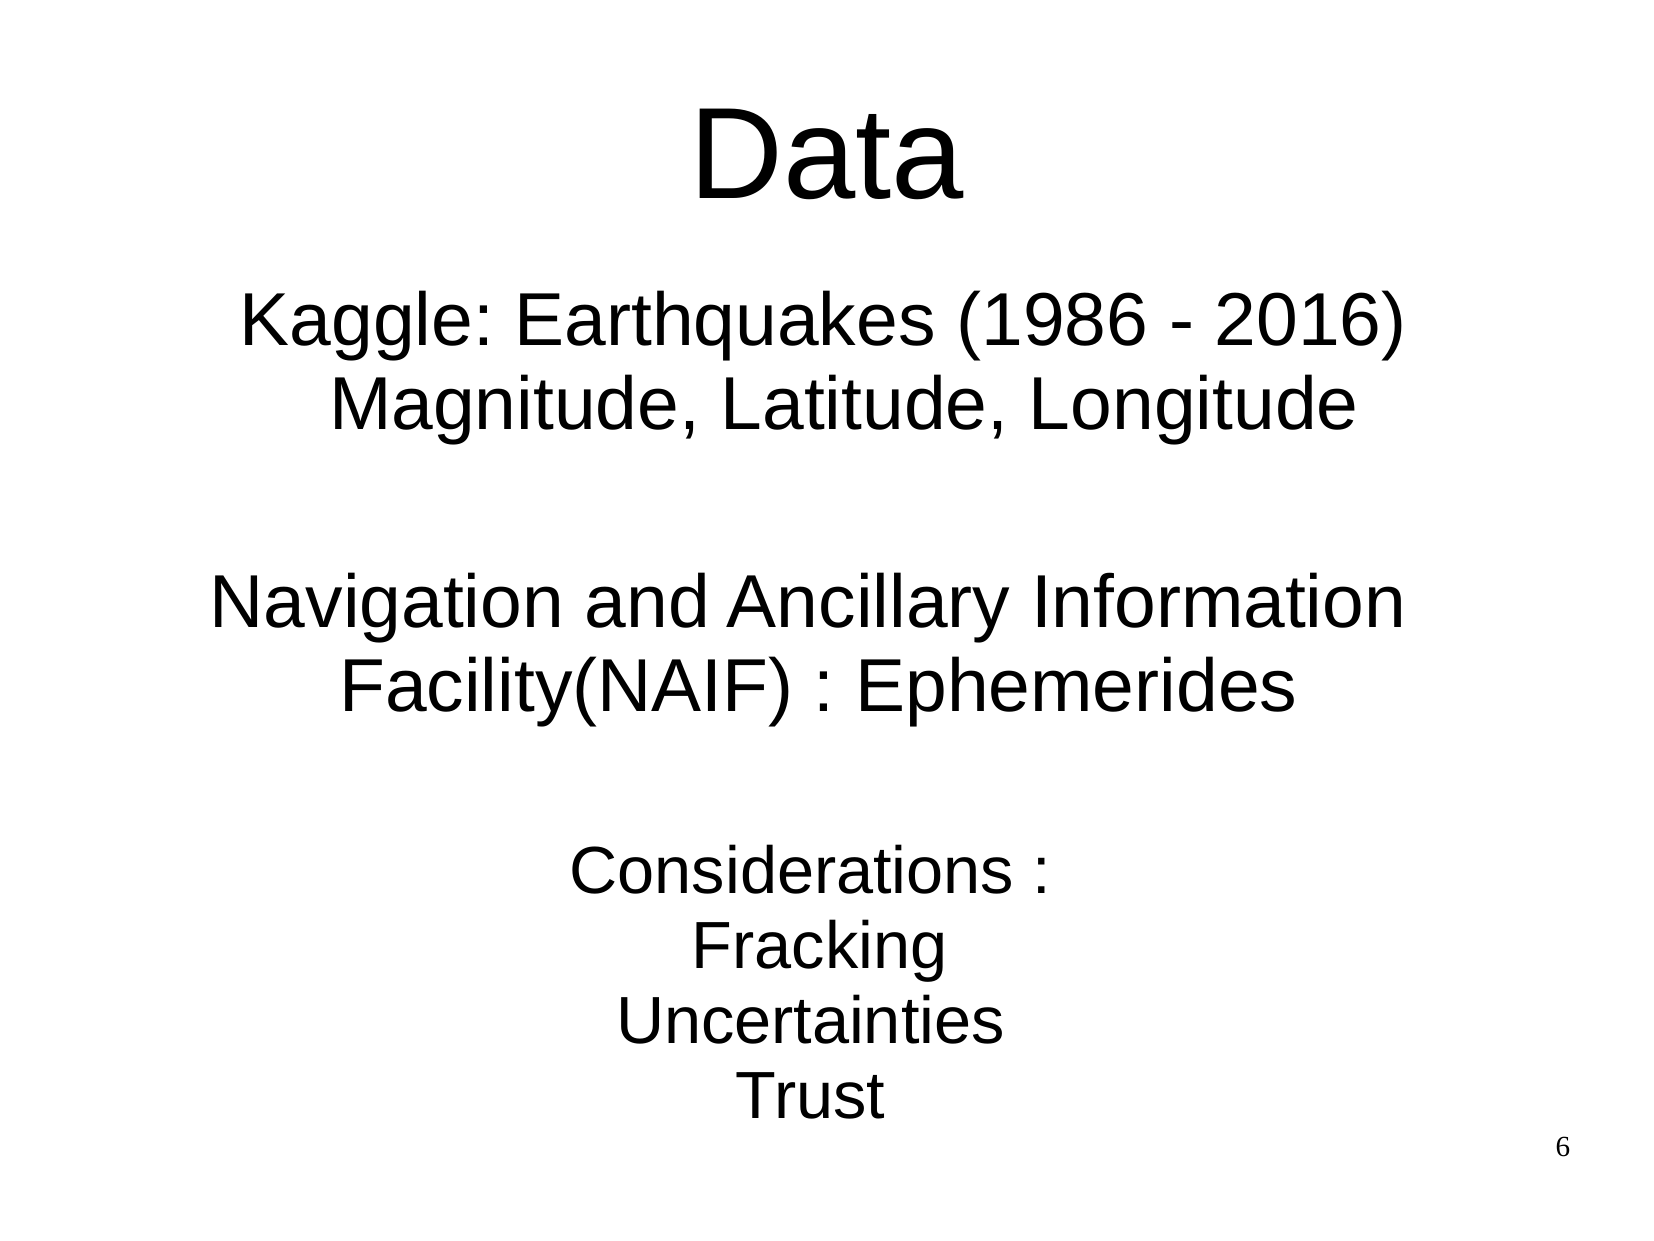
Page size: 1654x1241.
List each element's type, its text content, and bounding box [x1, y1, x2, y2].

text_box Navigation and Ancillary Information Facility(NAIF) : Ephemerides [195, 552, 1456, 736]
text_box Considerations : Fracking Uncertainties Trust [555, 826, 1096, 1141]
title Data [82, 49, 1571, 257]
text_box Kaggle: Earthquakes (1986 - 2016) Magnitude, Latitude, Longitude [225, 270, 1516, 453]
